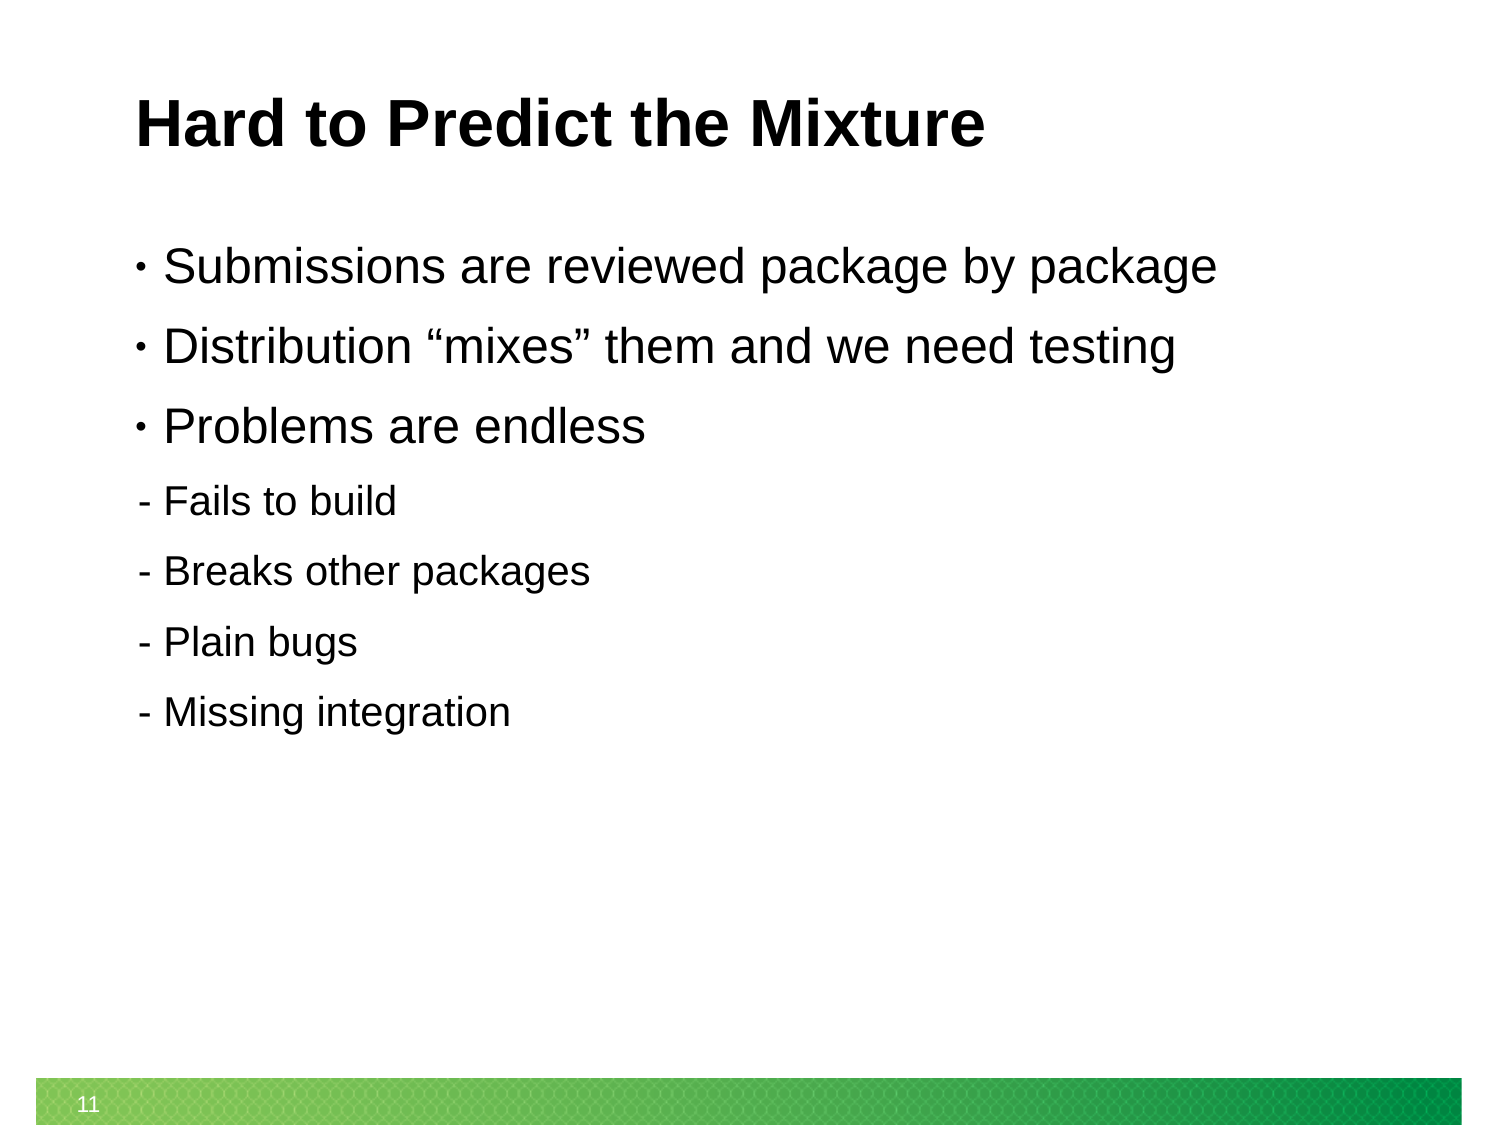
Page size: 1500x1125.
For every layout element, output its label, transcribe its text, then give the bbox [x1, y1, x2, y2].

title Hard to Predict the Mixture [135, 41, 1372, 204]
picture [36, 1078, 1462, 1125]
list Submissions are reviewed package by package Distribution “mixes” them and we need testing Problems are endless - Fails to build - Breaks other packages - Plain bugs - Missing integration [135, 238, 1372, 892]
